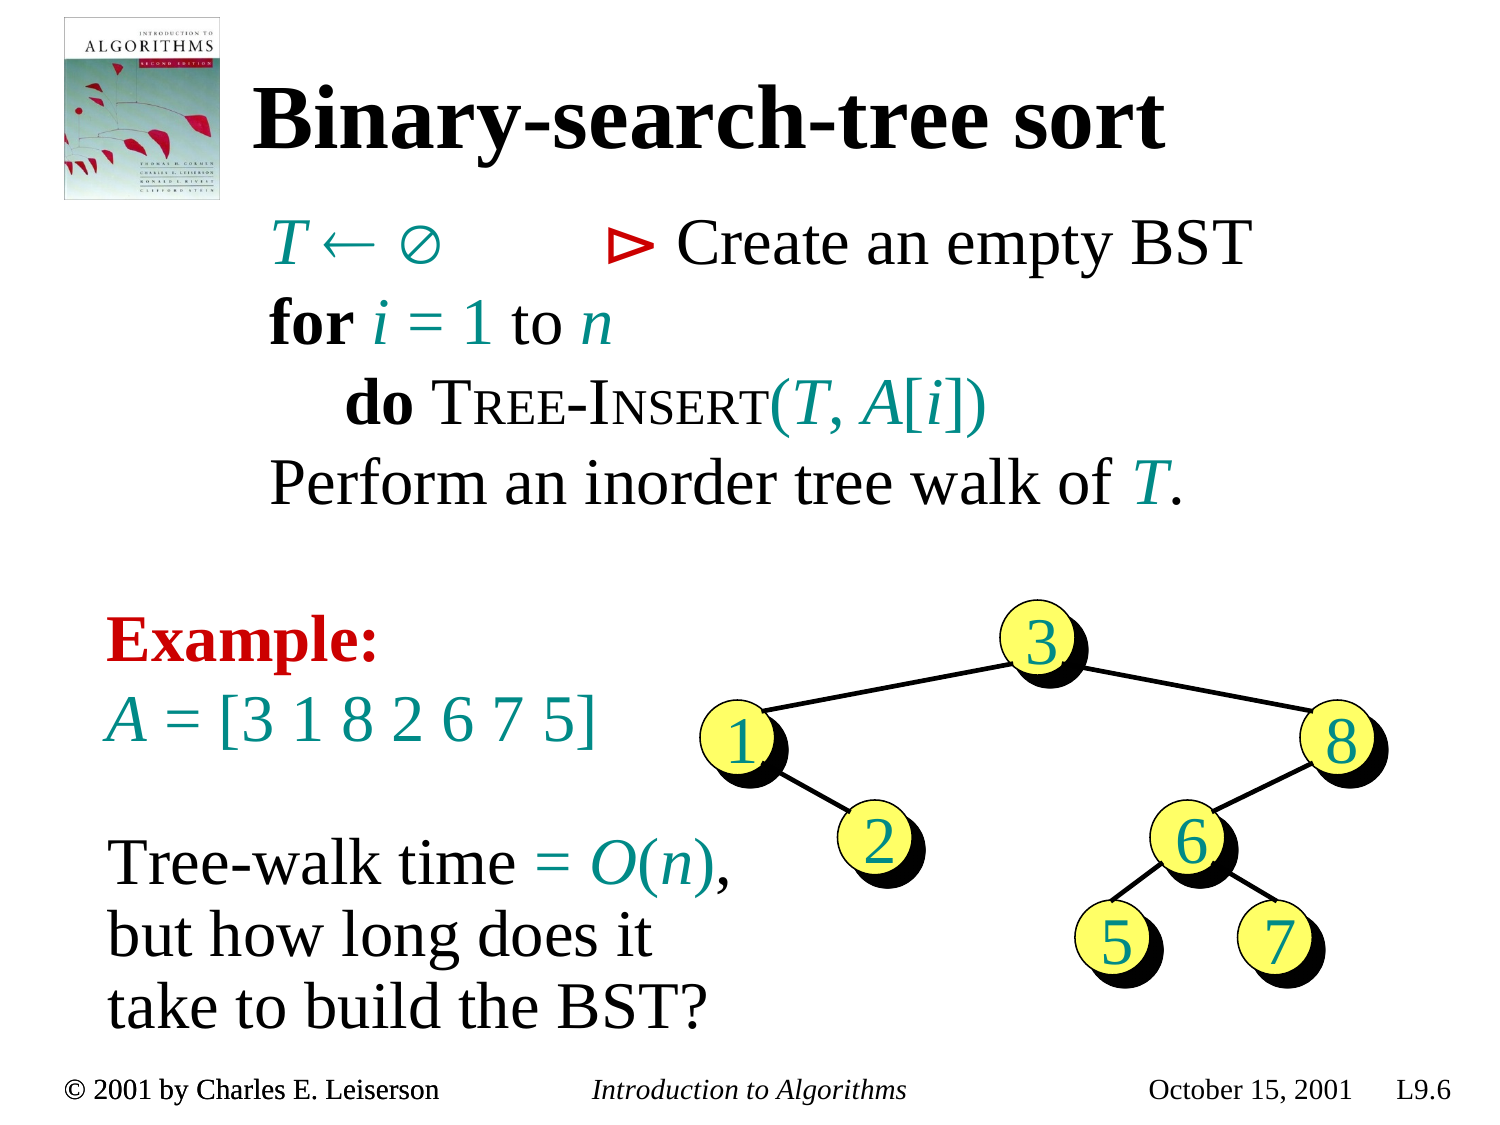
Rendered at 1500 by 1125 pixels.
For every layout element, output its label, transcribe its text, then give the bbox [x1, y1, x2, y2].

text_box October 15, 2001 L9.<number> [1025, 1062, 1467, 1113]
text_box Introduction to Algorithms [577, 1062, 923, 1113]
text_box 8 [1299, 699, 1375, 775]
text_box 2 [837, 799, 913, 875]
text_box Example: A = [3 1 8 2 6 7 5] [92, 587, 614, 763]
text_box 7 [1237, 900, 1313, 975]
text_box 3 [999, 600, 1076, 676]
text_box Tree-walk time = O(n), but how long does it take to build the BST? [93, 819, 784, 1051]
text_box 5 [1074, 900, 1150, 975]
text_box Binary-search-tree sort [237, 24, 1476, 213]
text_box 6 [1149, 799, 1225, 875]
text_box T   ⊳ Create an empty BST for i = 1 to n do TREE-INSERT(T, A[i]) Perform an inorder tree walk of T. [254, 190, 1269, 526]
text_box 1 [699, 699, 775, 775]
picture [64, 17, 220, 200]
